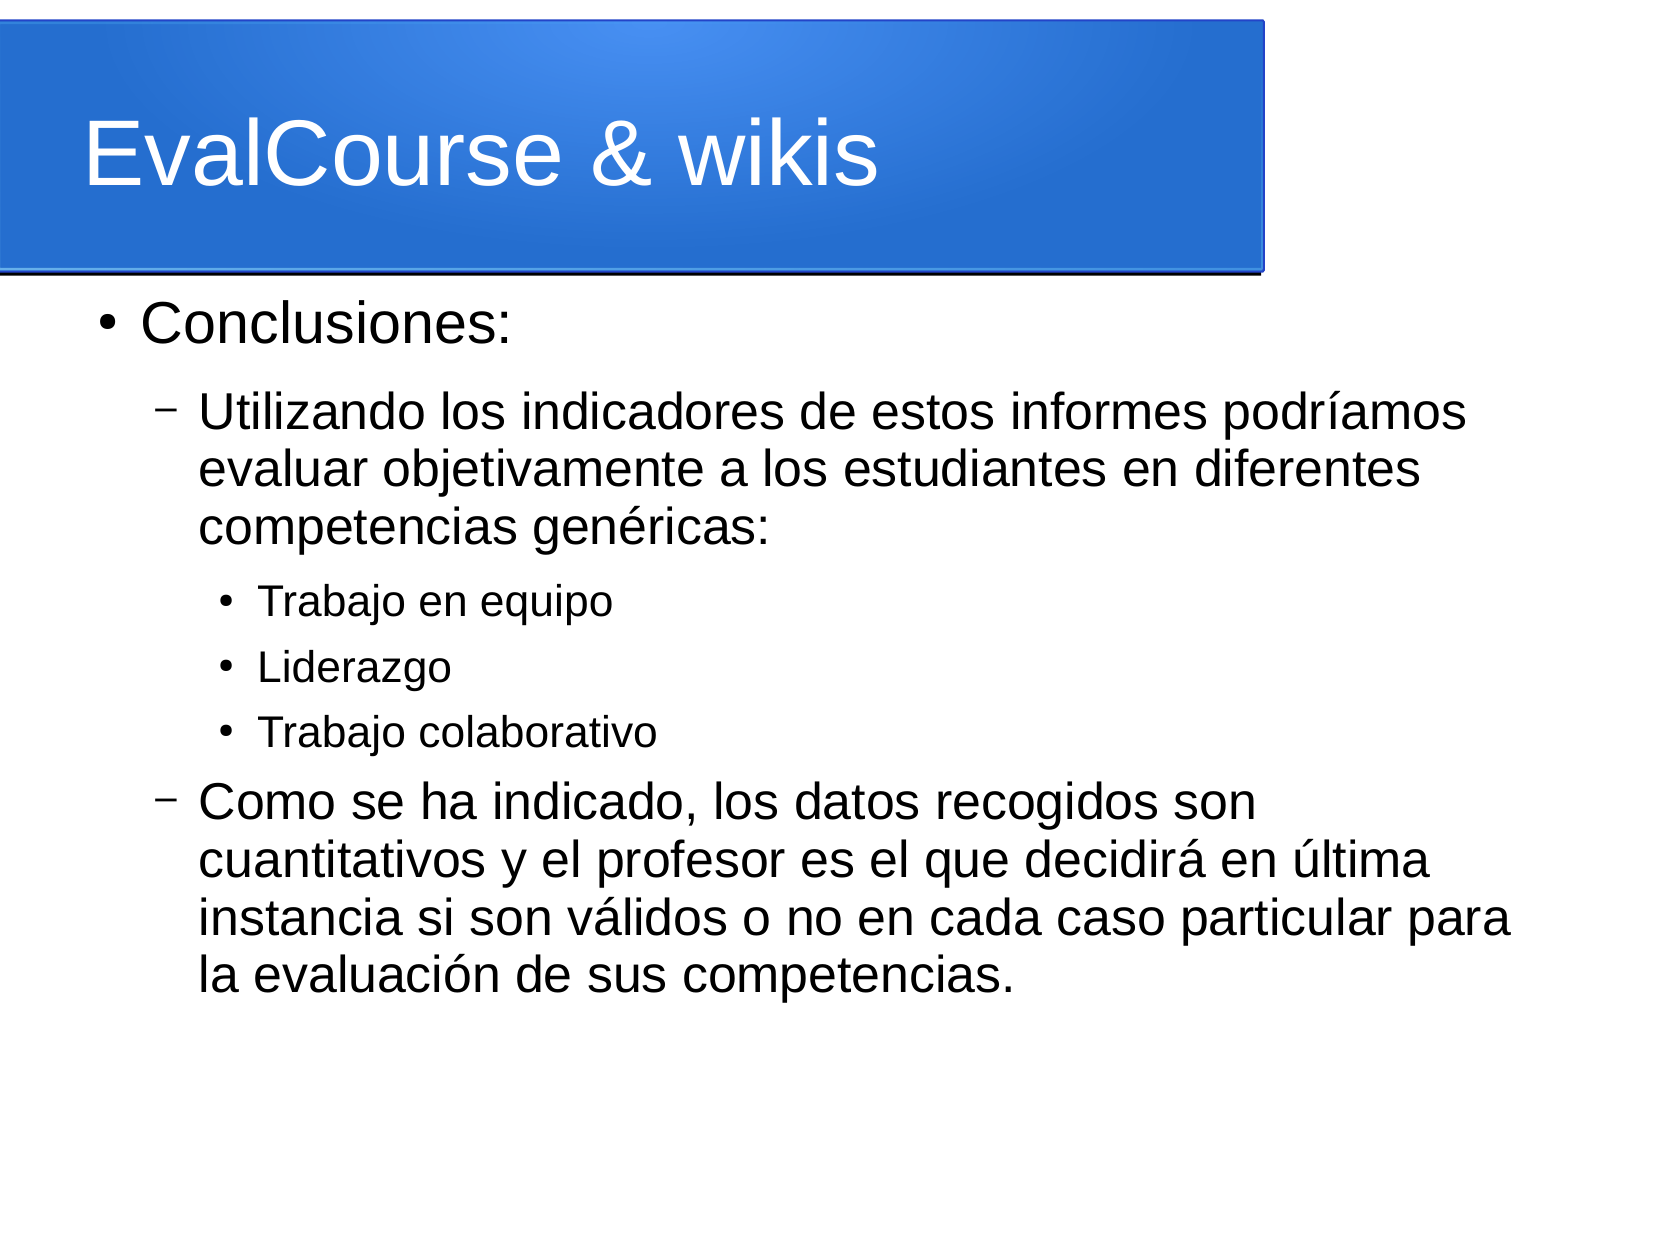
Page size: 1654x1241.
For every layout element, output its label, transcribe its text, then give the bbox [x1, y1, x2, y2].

list Conclusiones: Utilizando los indicadores de estos informes podríamos evaluar objetivamente a los estudiantes en diferentes competencias genéricas: Trabajo en equipo Liderazgo Trabajo colaborativo Como se ha indicado, los datos recogidos son cuantitativos y el profesor es el que decidirá en última instancia si son válidos o no en cada caso particular para la evaluación de sus competencias. [82, 290, 1538, 1010]
title EvalCourse & wikis [82, 49, 1250, 257]
